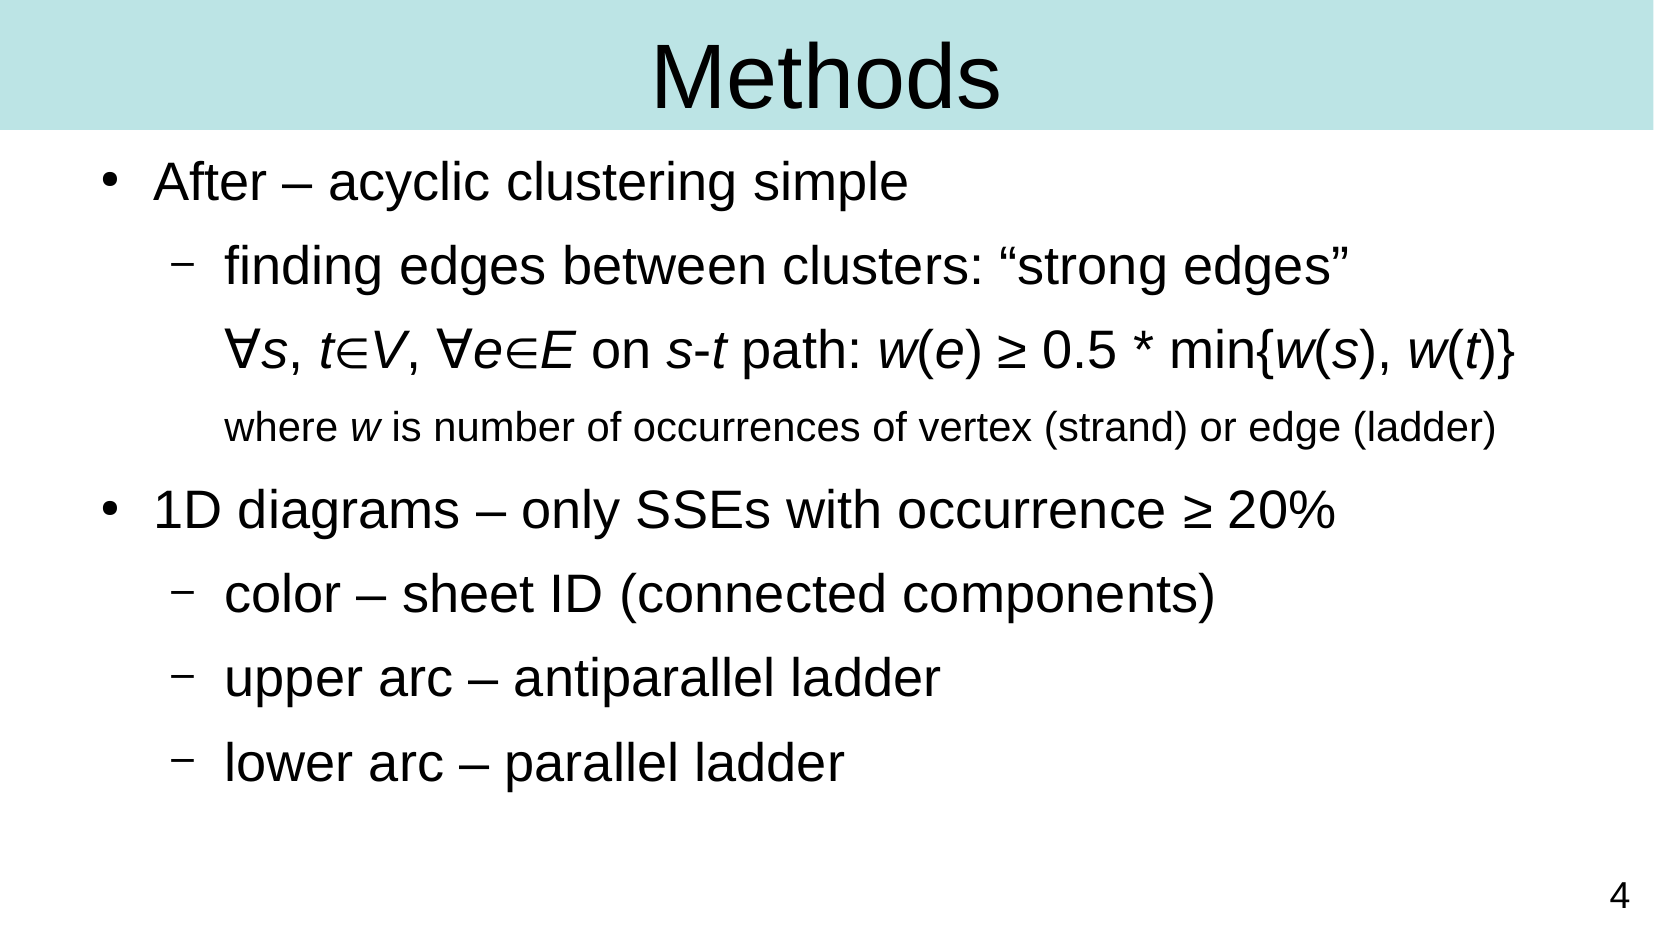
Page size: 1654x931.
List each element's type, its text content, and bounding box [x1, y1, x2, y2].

text_box [0, 0, 1654, 130]
list After – acyclic clustering simple finding edges between clusters: “strong edges” ∀s, t∈V, ∀e∈E on s-t path: w(e) ≥ 0.5 * min{w(s), w(t)} where w is number of occurrences of vertex (strand) or edge (ladder) 1D diagrams – only SSEs with occurrence ≥ 20% color – sheet ID (connected components) upper arc – antiparallel ladder lower arc – parallel ladder [82, 151, 1571, 889]
title Methods [82, 11, 1571, 142]
text_box <number> [1444, 866, 1646, 924]
